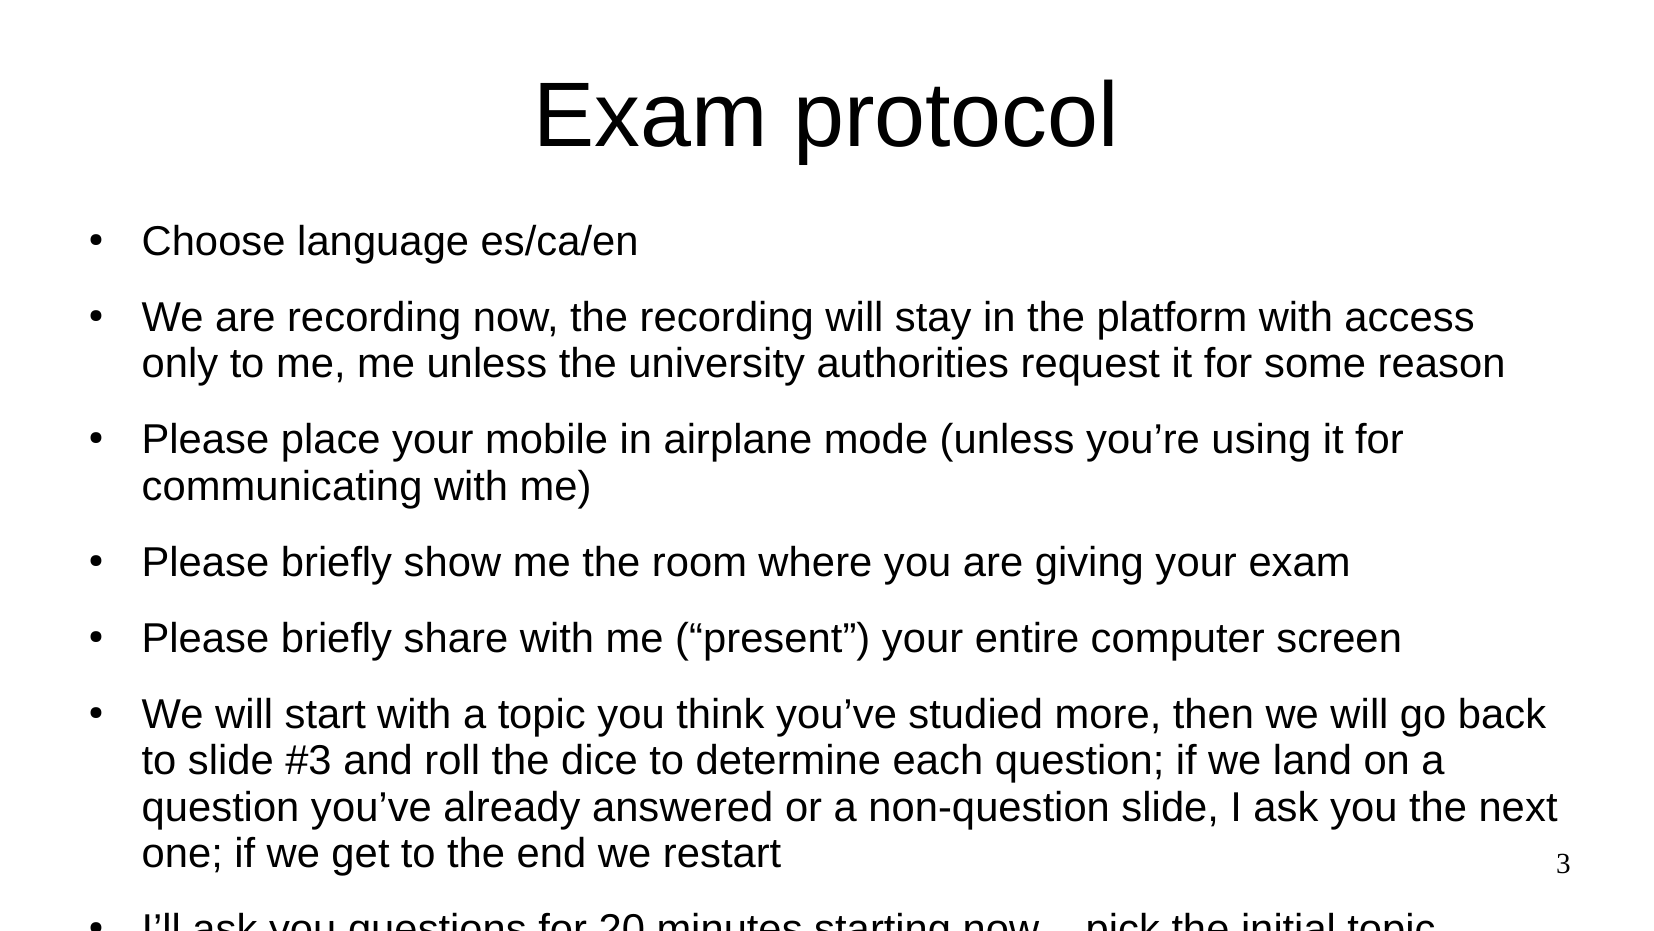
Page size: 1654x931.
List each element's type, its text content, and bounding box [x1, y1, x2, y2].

list Choose language es/ca/en We are recording now, the recording will stay in the platform with access only to me, me unless the university authorities request it for some reason Please place your mobile in airplane mode (unless you’re using it for communicating with me) Please briefly show me the room where you are giving your exam Please briefly share with me (“present”) your entire computer screen We will start with a topic you think you’ve studied more, then we will go back to slide #3 and roll the dice to determine each question; if we land on a question you’ve already answered or a non-question slide, I ask you the next one; if we get to the end we restart I’ll ask you questions for 20 minutes starting now – pick the initial topic please [70, 217, 1559, 841]
title Exam protocol [82, 37, 1571, 193]
